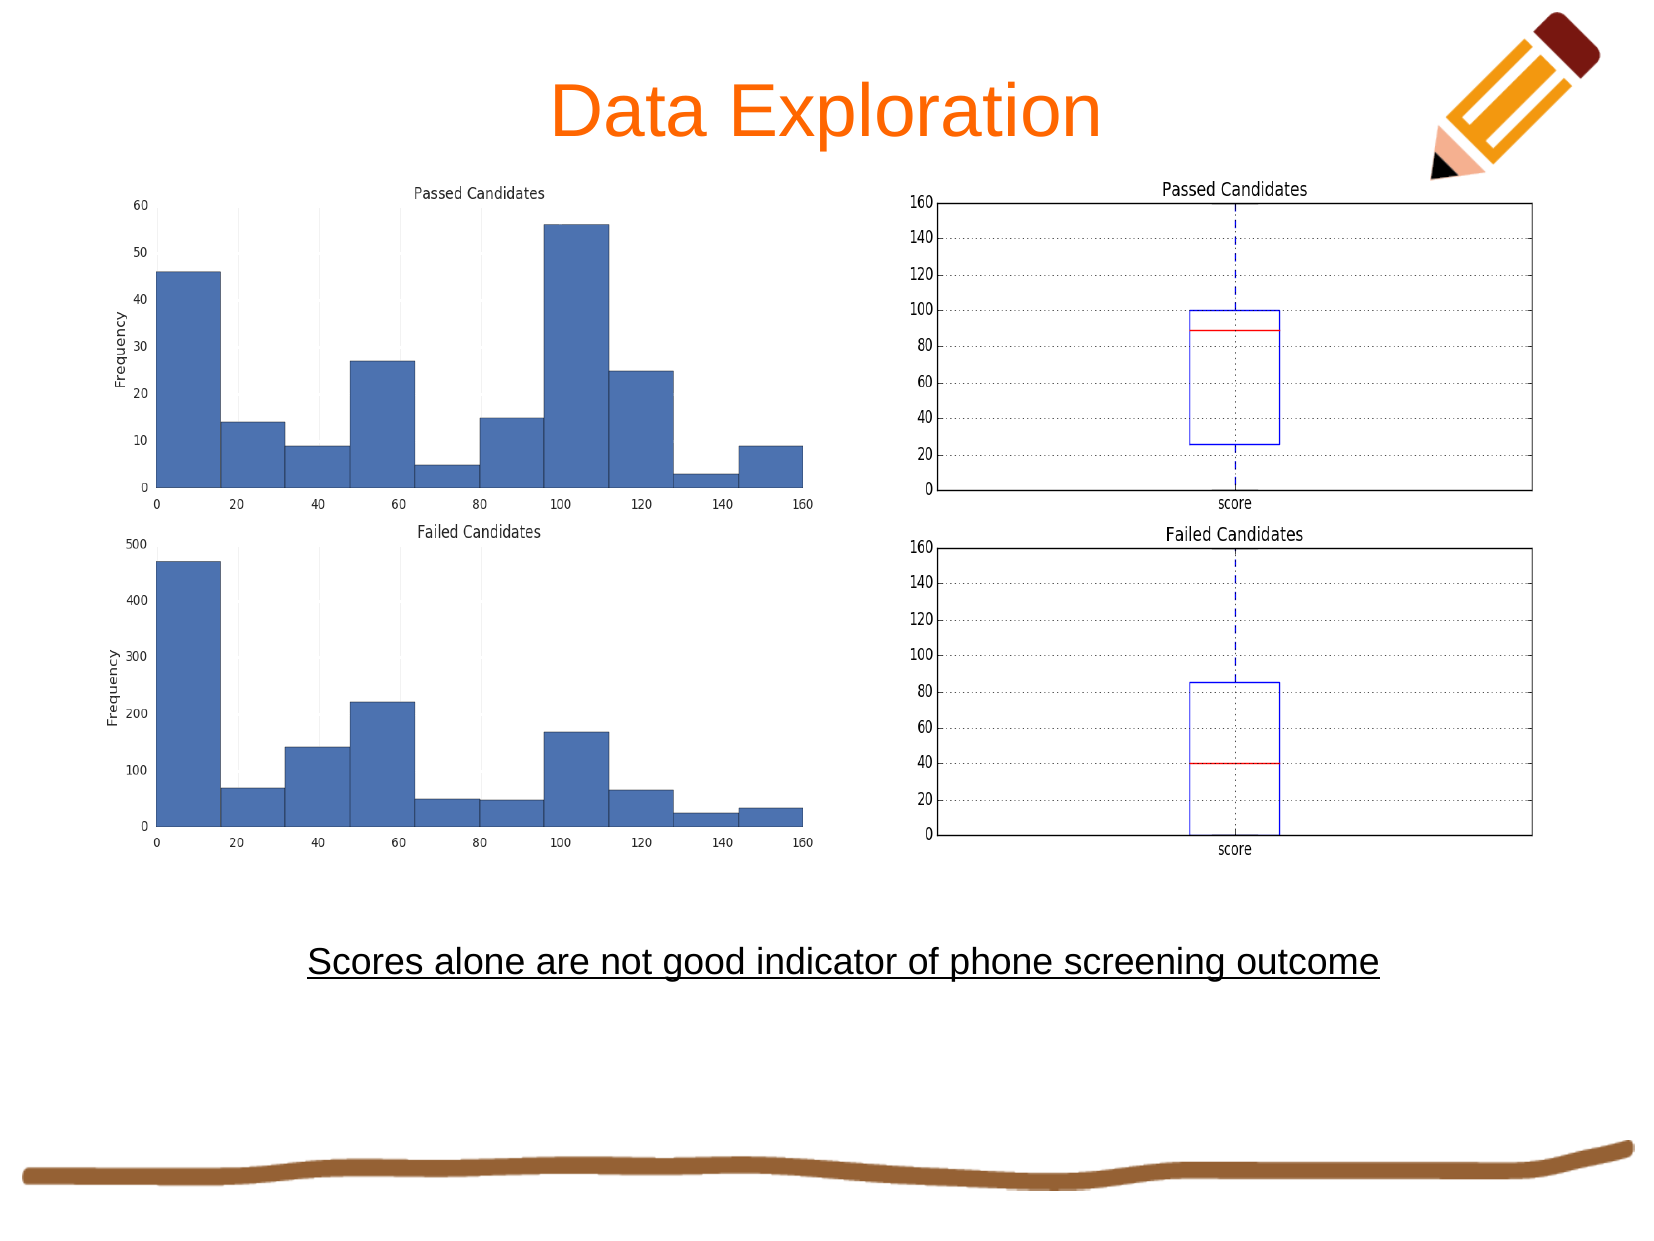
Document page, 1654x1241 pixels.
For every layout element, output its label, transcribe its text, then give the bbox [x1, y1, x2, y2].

title Data Exploration [82, 49, 1571, 128]
picture [22, 1140, 1635, 1191]
picture [51, 12, 1608, 914]
text_box Scores alone are not good indicator of phone screening outcome [292, 933, 1395, 990]
